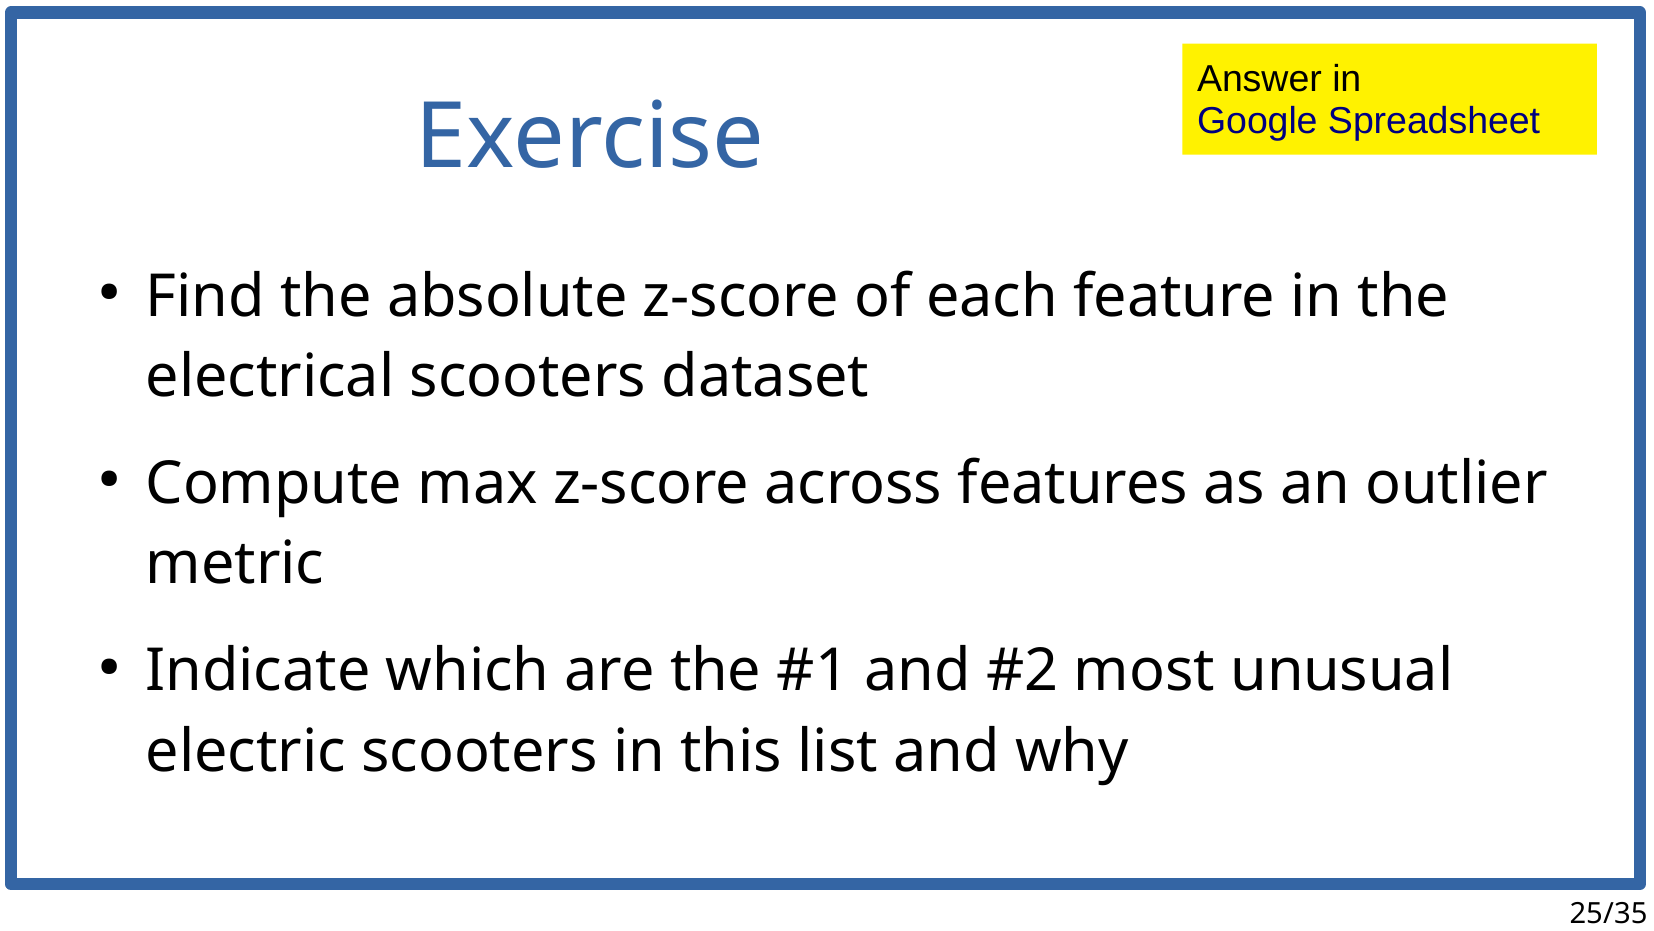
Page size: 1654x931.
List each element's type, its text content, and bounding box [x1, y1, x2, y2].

list Find the absolute z-score of each feature in the electrical scooters dataset Compute max z-score across features as an outlier metric Indicate which are the #1 and #2 most unusual electric scooters in this list and why [82, 253, 1571, 793]
title Exercise [82, 42, 1098, 221]
text_box Answer in Google Spreadsheet [1182, 43, 1597, 155]
